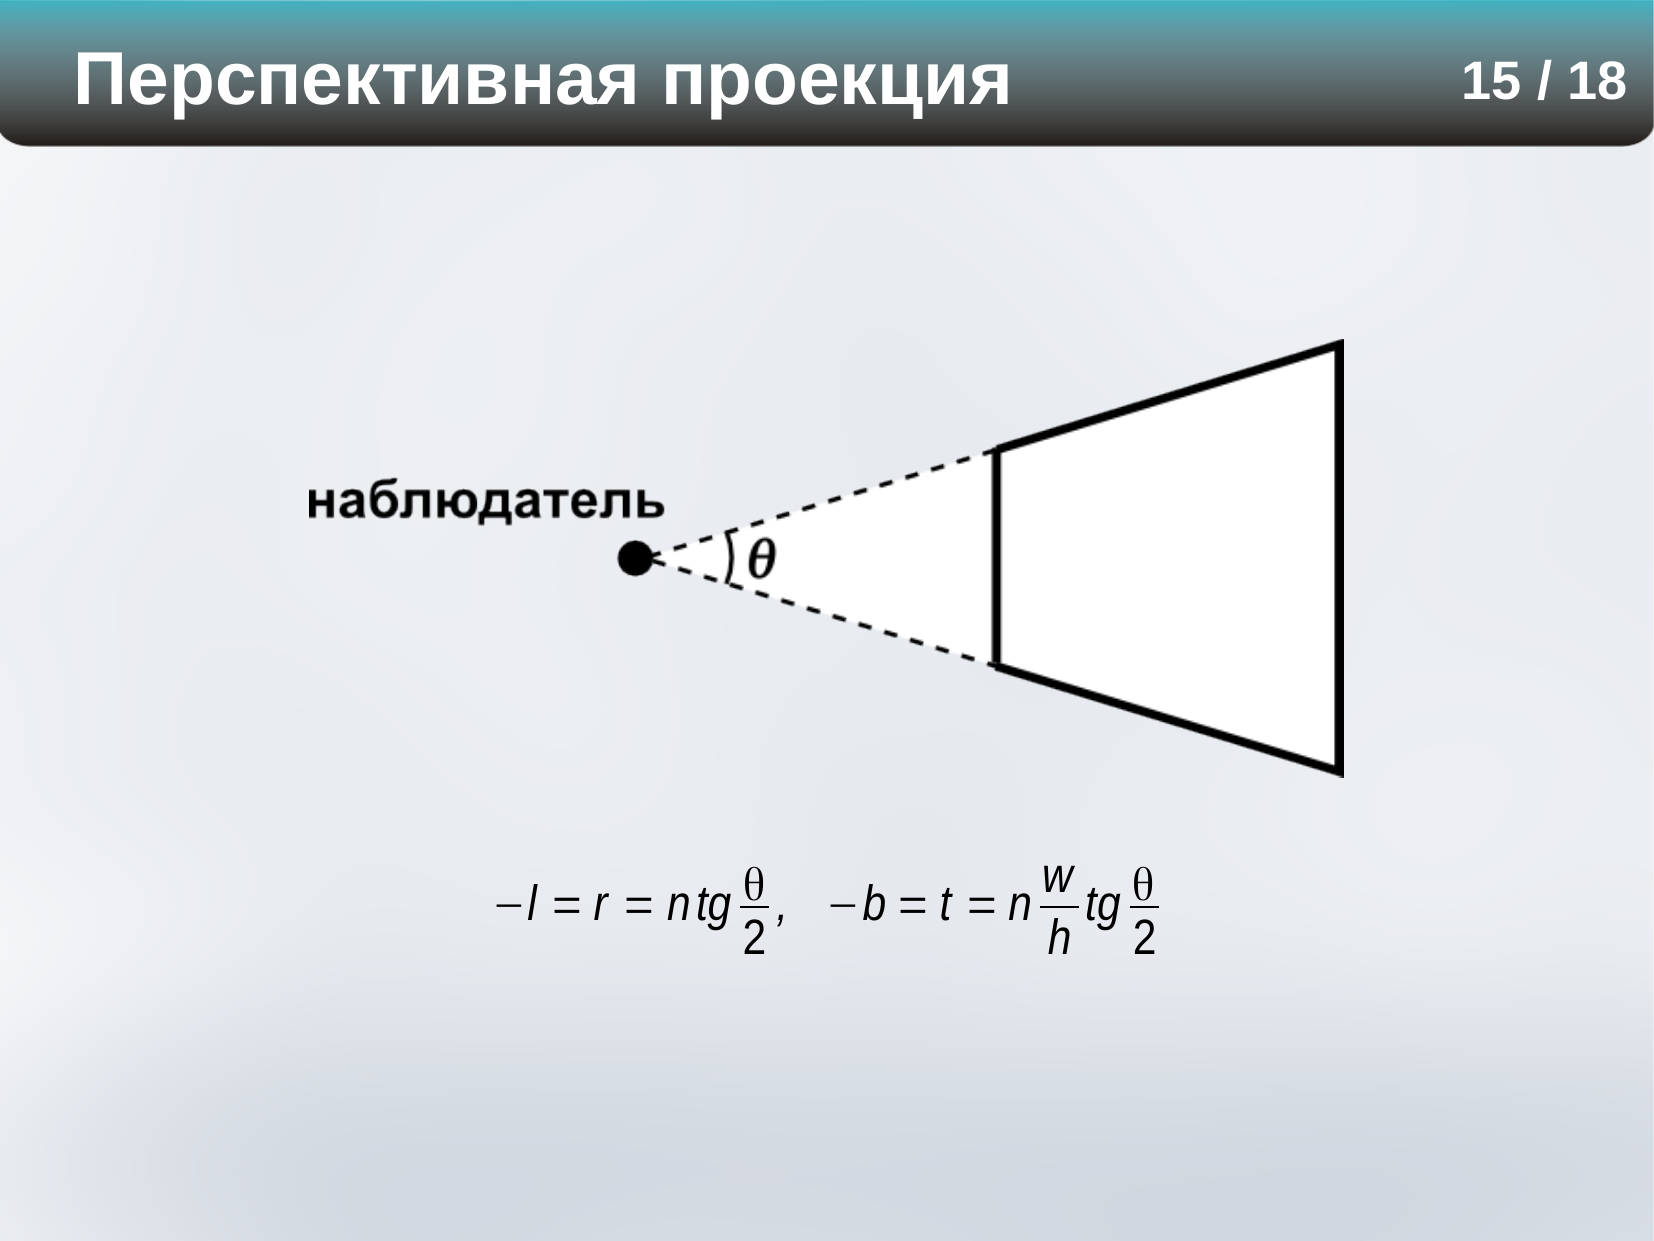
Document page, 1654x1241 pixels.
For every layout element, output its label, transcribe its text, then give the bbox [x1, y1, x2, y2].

picture [0, 0, 1654, 1241]
text_box <number> / 18 [1446, 42, 1654, 179]
text_box Перспективная проекция [59, 29, 1418, 129]
chart [487, 847, 1166, 966]
